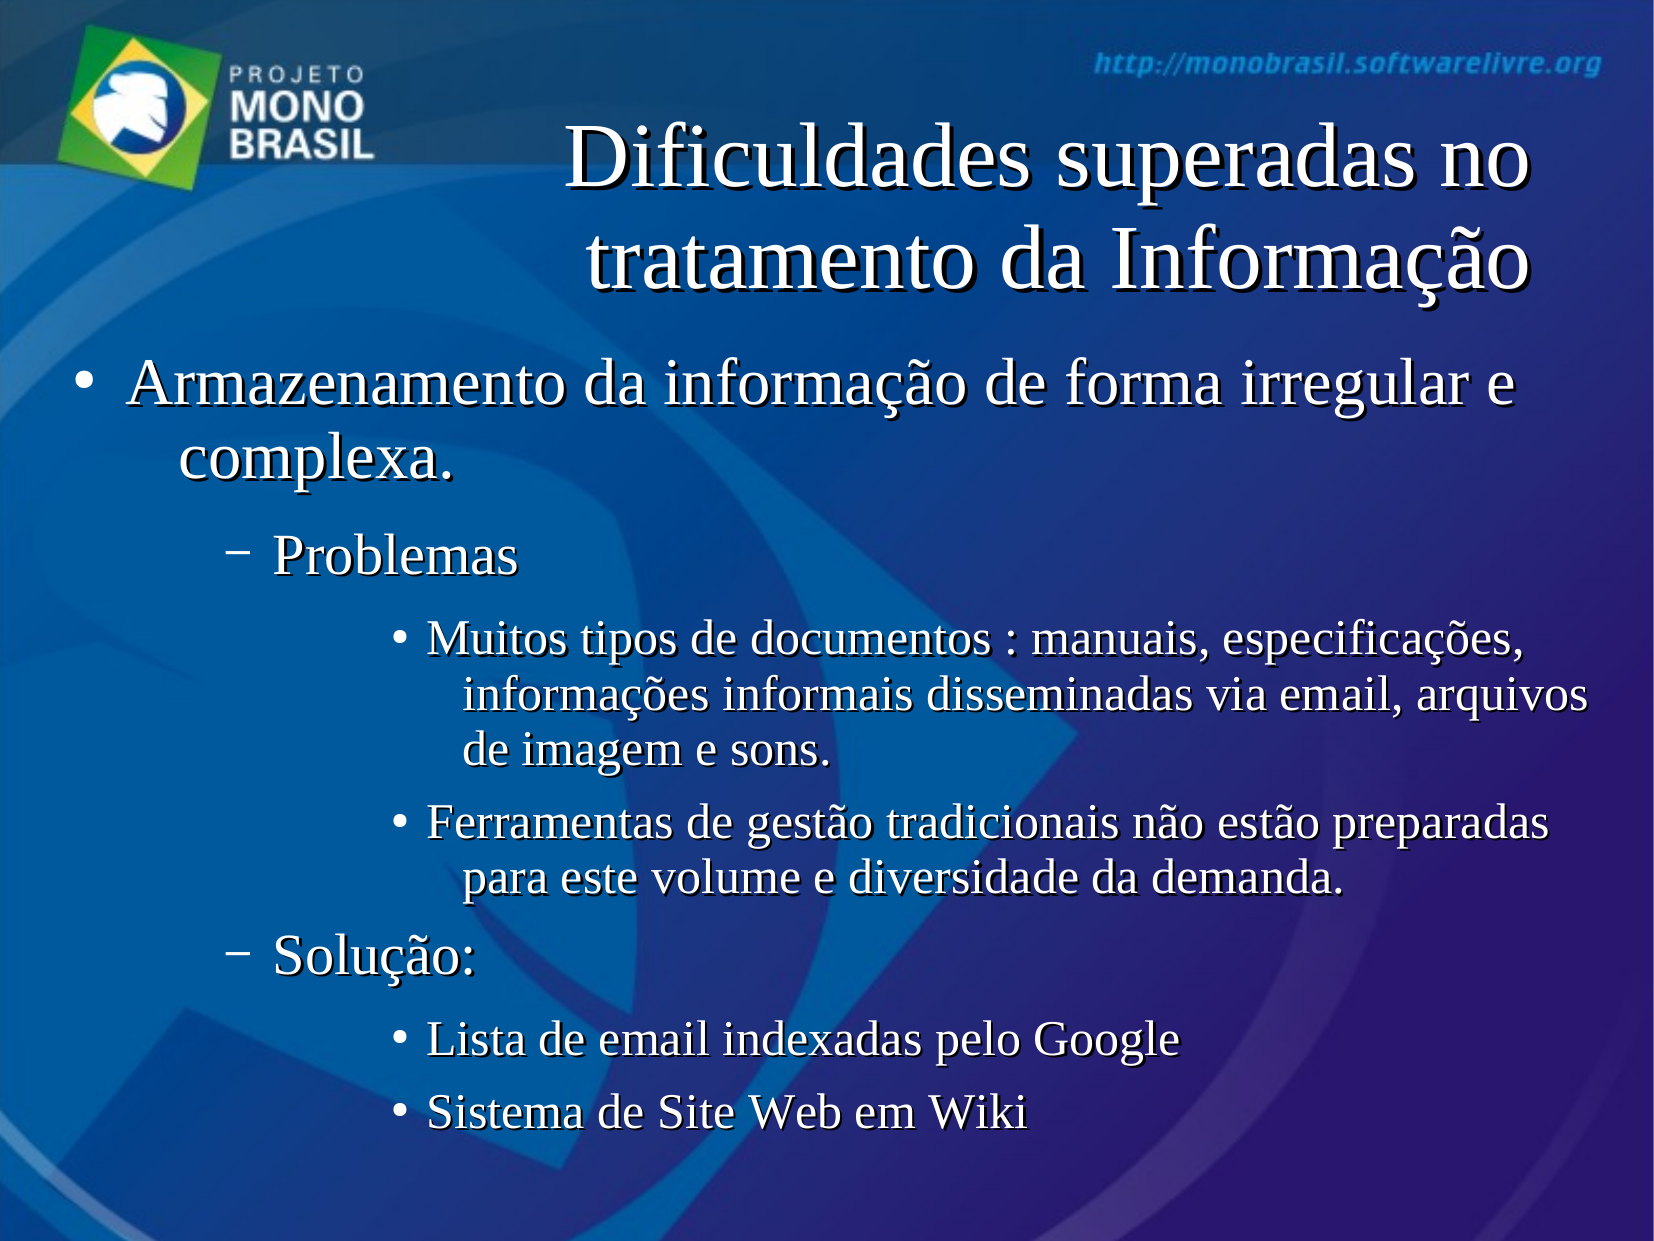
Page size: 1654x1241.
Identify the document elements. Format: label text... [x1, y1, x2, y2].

title Dificuldades superadas no tratamento da Informação [121, 95, 1534, 318]
picture [0, 0, 1654, 1241]
list Armazenamento da informação de forma irregular e complexa. Problemas Muitos tipos de documentos : manuais, especificações, informações informais disseminadas via email, arquivos de imagem e sons. Ferramentas de gestão tradicionais não estão preparadas para este volume e diversidade da demanda. Solução: Lista de email indexadas pelo Google Sistema de Site Web em Wiki [36, 344, 1591, 1201]
